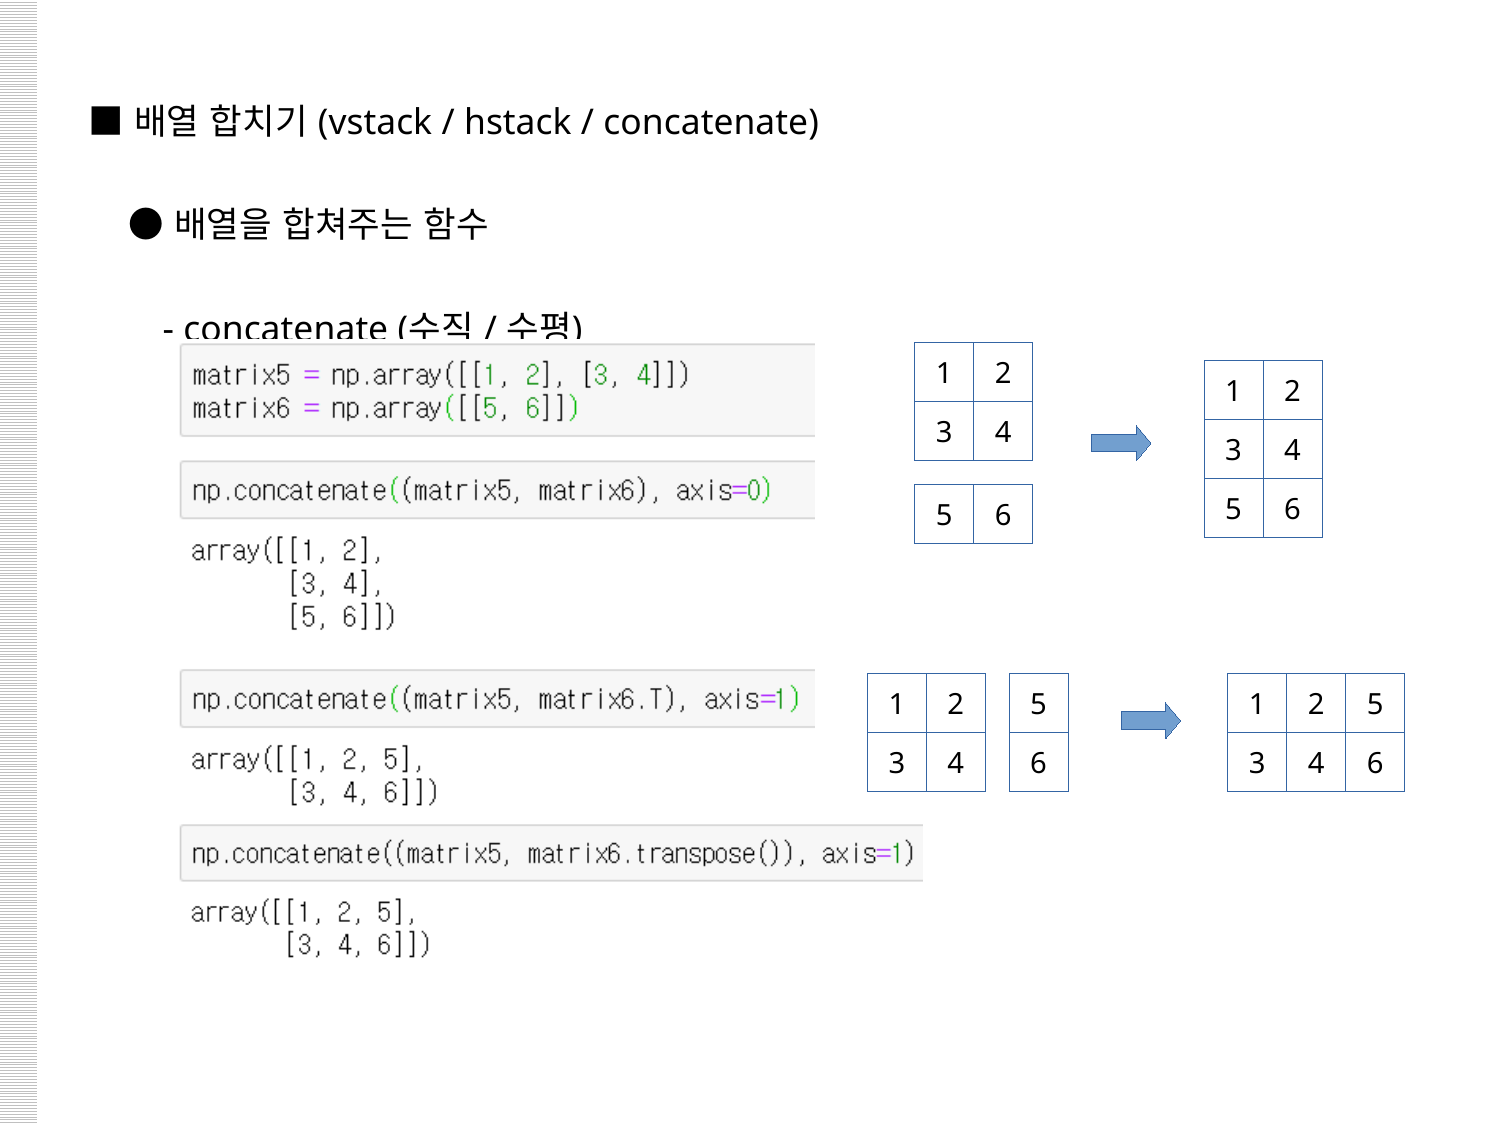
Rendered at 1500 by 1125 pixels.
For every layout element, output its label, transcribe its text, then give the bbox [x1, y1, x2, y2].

text_box 6 [973, 484, 1033, 544]
text_box 1 [1227, 673, 1286, 732]
text_box 6 [1345, 732, 1405, 792]
text_box 3 [1204, 419, 1263, 478]
text_box 2 [973, 342, 1033, 401]
text_box 3 [867, 732, 926, 792]
text_box 5 [914, 484, 973, 544]
text_box ■ 배열 합치기 (vstack / hstack / concatenate) ● 배열을 합쳐주는 함수 - concatenate (수직 / 수평) ㆍtranspose (행 / 열 바꾸기) [73, 33, 1453, 990]
text_box 5 [1009, 673, 1069, 732]
text_box 4 [973, 401, 1033, 461]
text_box 6 [1263, 478, 1323, 538]
text_box 4 [1263, 419, 1323, 478]
text_box 2 [1286, 673, 1345, 732]
picture [177, 339, 923, 976]
text_box 6 [1009, 732, 1069, 792]
text_box 2 [926, 673, 986, 732]
text_box 3 [914, 401, 973, 461]
text_box [1121, 702, 1181, 739]
text_box 5 [1345, 673, 1405, 732]
text_box 5 [1204, 478, 1263, 538]
text_box 1 [1204, 360, 1263, 419]
text_box [1091, 425, 1151, 461]
text_box 1 [914, 342, 973, 401]
text_box 1 [867, 673, 926, 732]
text_box 4 [1286, 732, 1345, 792]
text_box 3 [1227, 732, 1286, 792]
text_box 2 [1263, 360, 1323, 419]
text_box 4 [926, 732, 986, 792]
